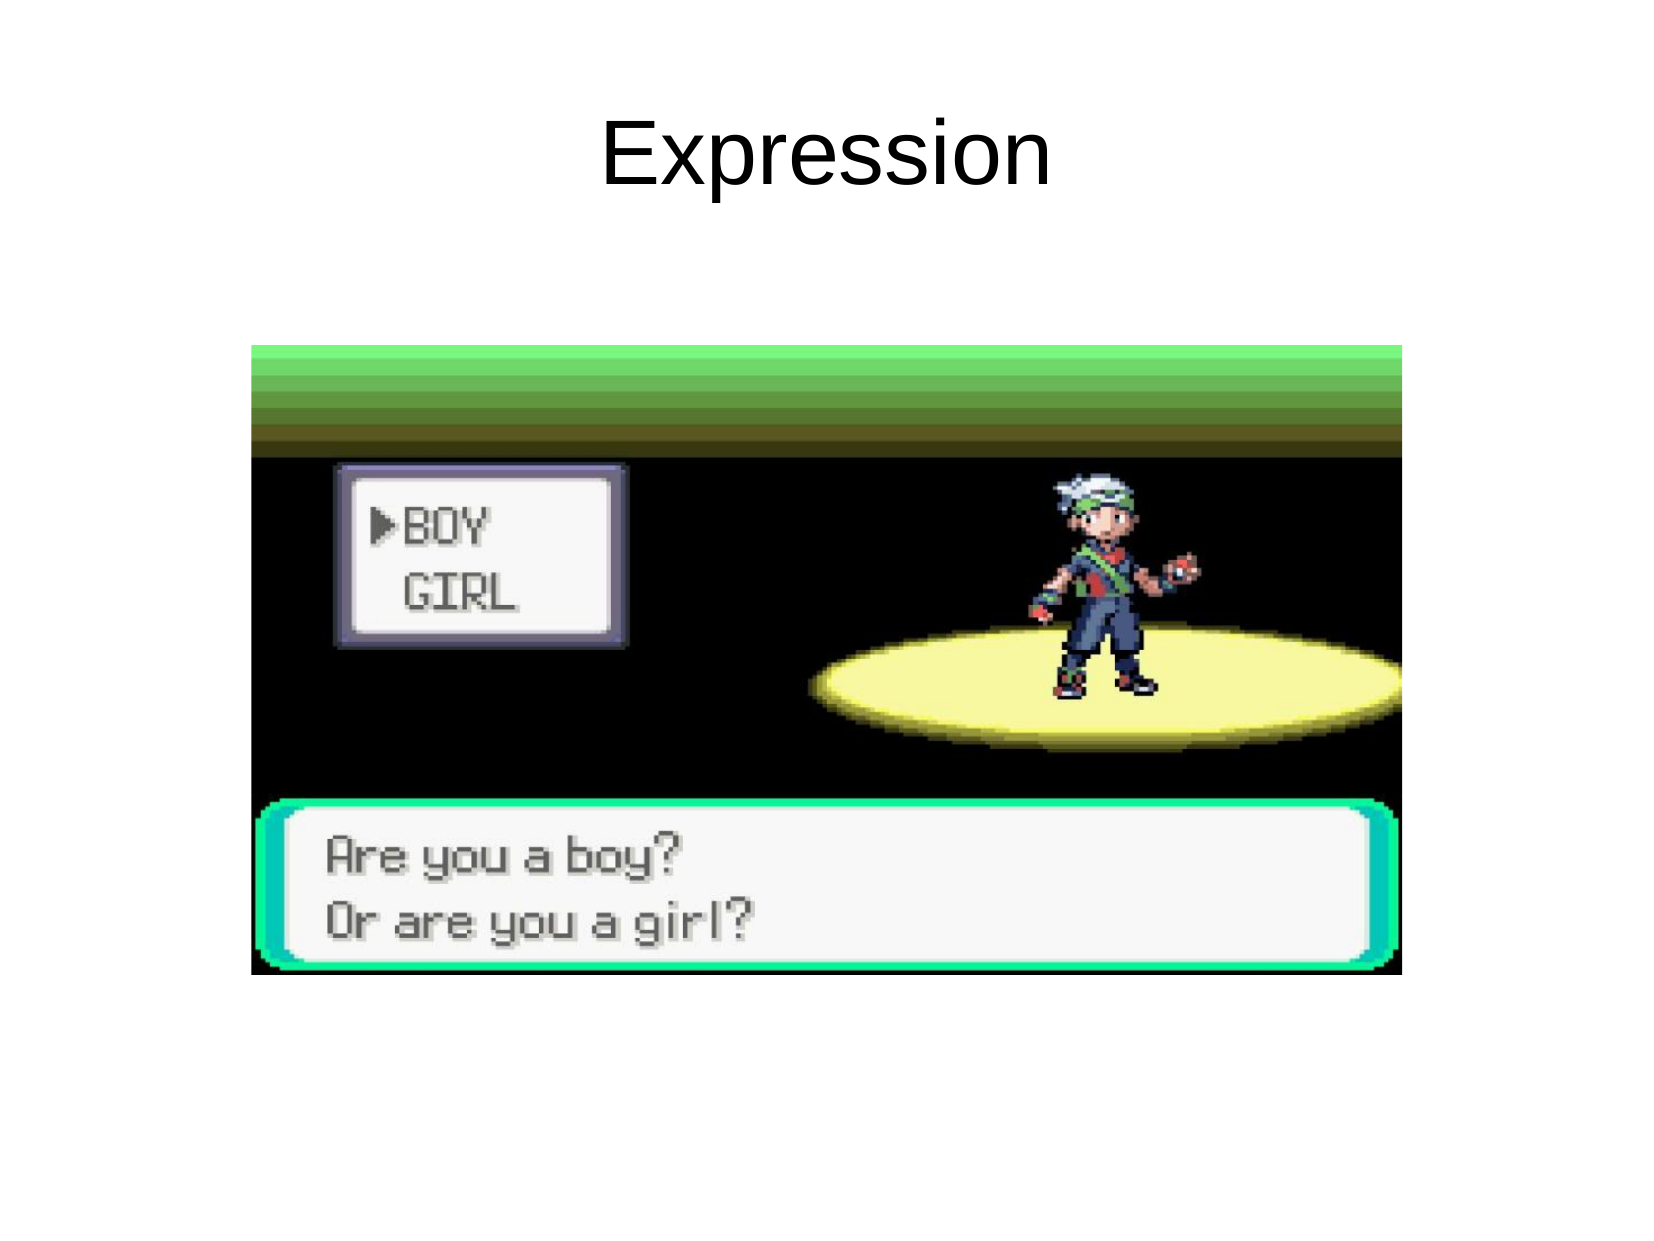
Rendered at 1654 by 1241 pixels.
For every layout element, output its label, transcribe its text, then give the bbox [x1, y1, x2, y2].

picture [251, 345, 1403, 975]
title Expression [82, 49, 1571, 257]
